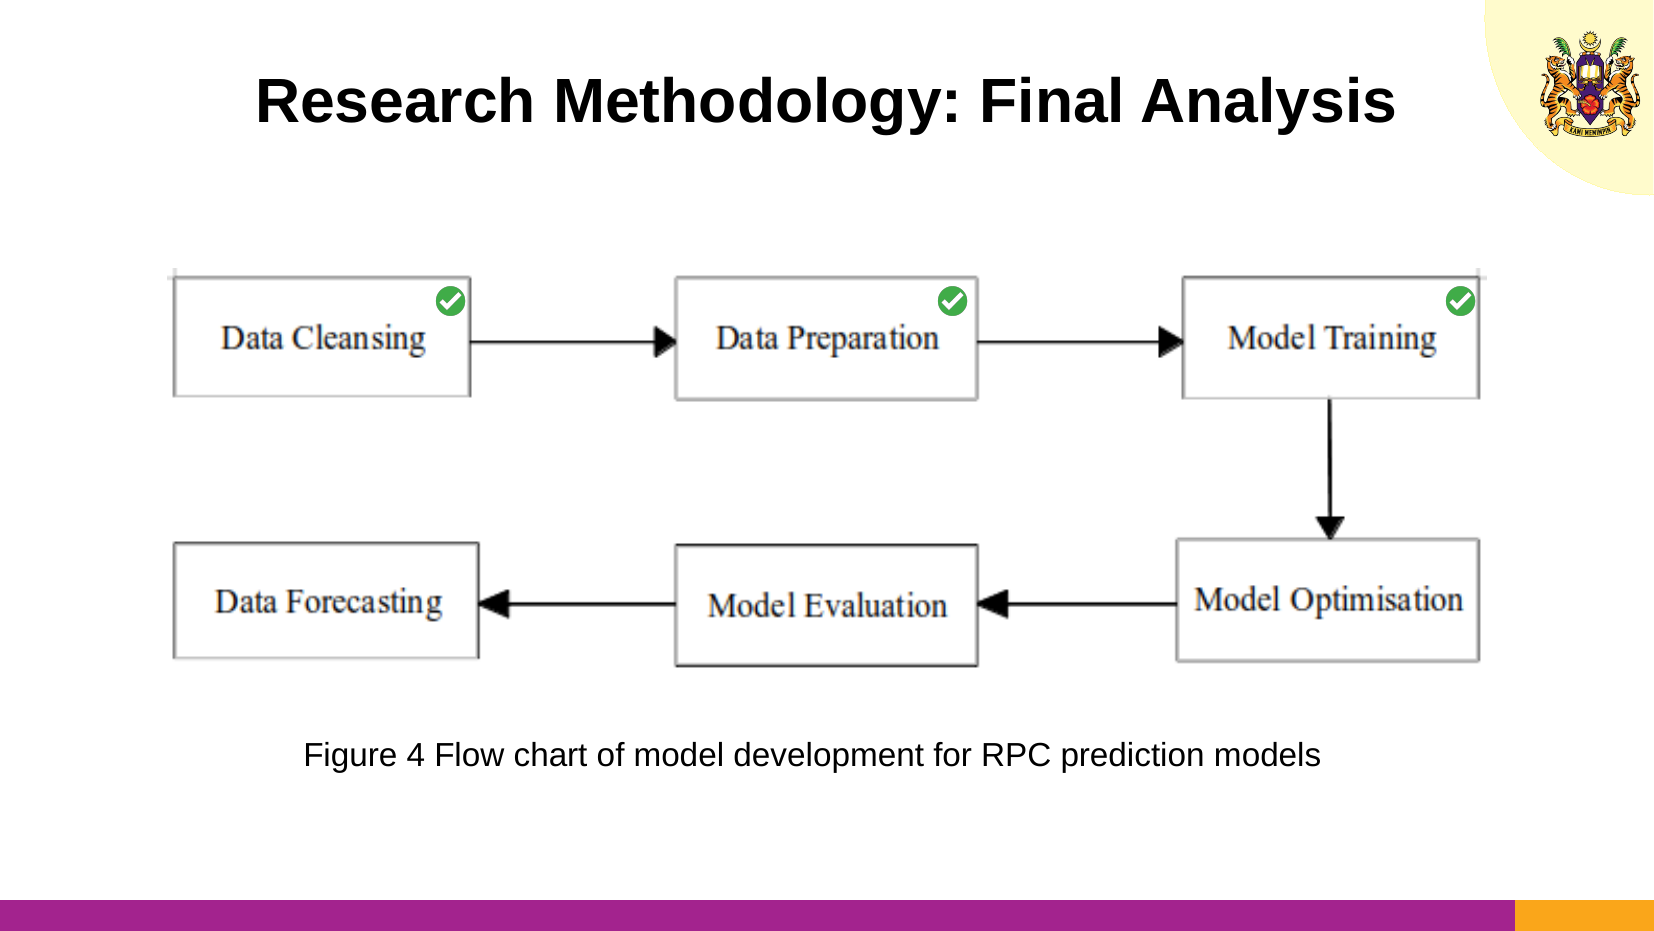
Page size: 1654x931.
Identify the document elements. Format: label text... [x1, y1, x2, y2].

picture [167, 268, 1487, 675]
picture [1540, 30, 1642, 137]
text_box Figure 4 Flow chart of model development for RPC prediction models [0, 728, 1636, 786]
text_box Research Methodology: Final Analysis [0, 26, 1573, 176]
text_box [1484, 0, 1654, 196]
text_box [0, 900, 1654, 931]
